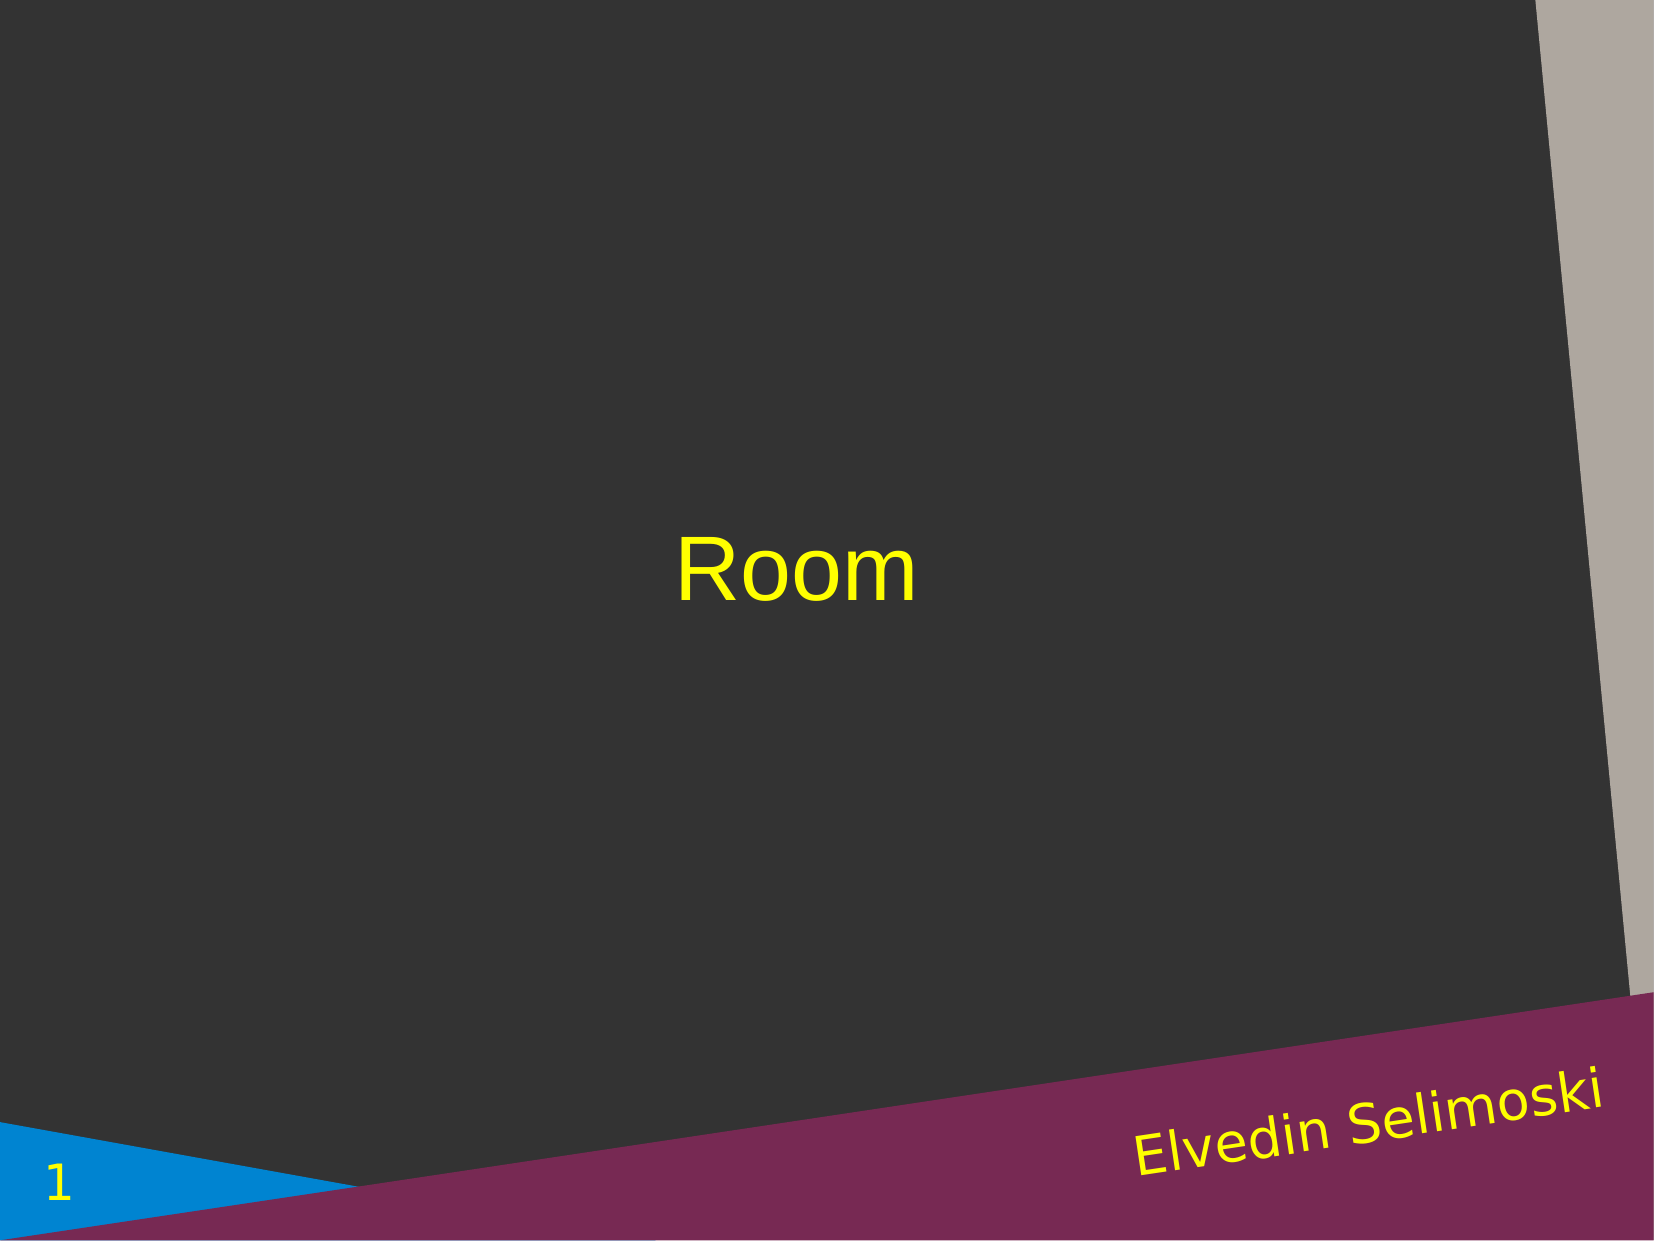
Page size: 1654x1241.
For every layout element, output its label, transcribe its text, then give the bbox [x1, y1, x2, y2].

title Room [53, 407, 1542, 833]
text_box Elvedin Selimoski [1052, 1015, 1629, 1239]
